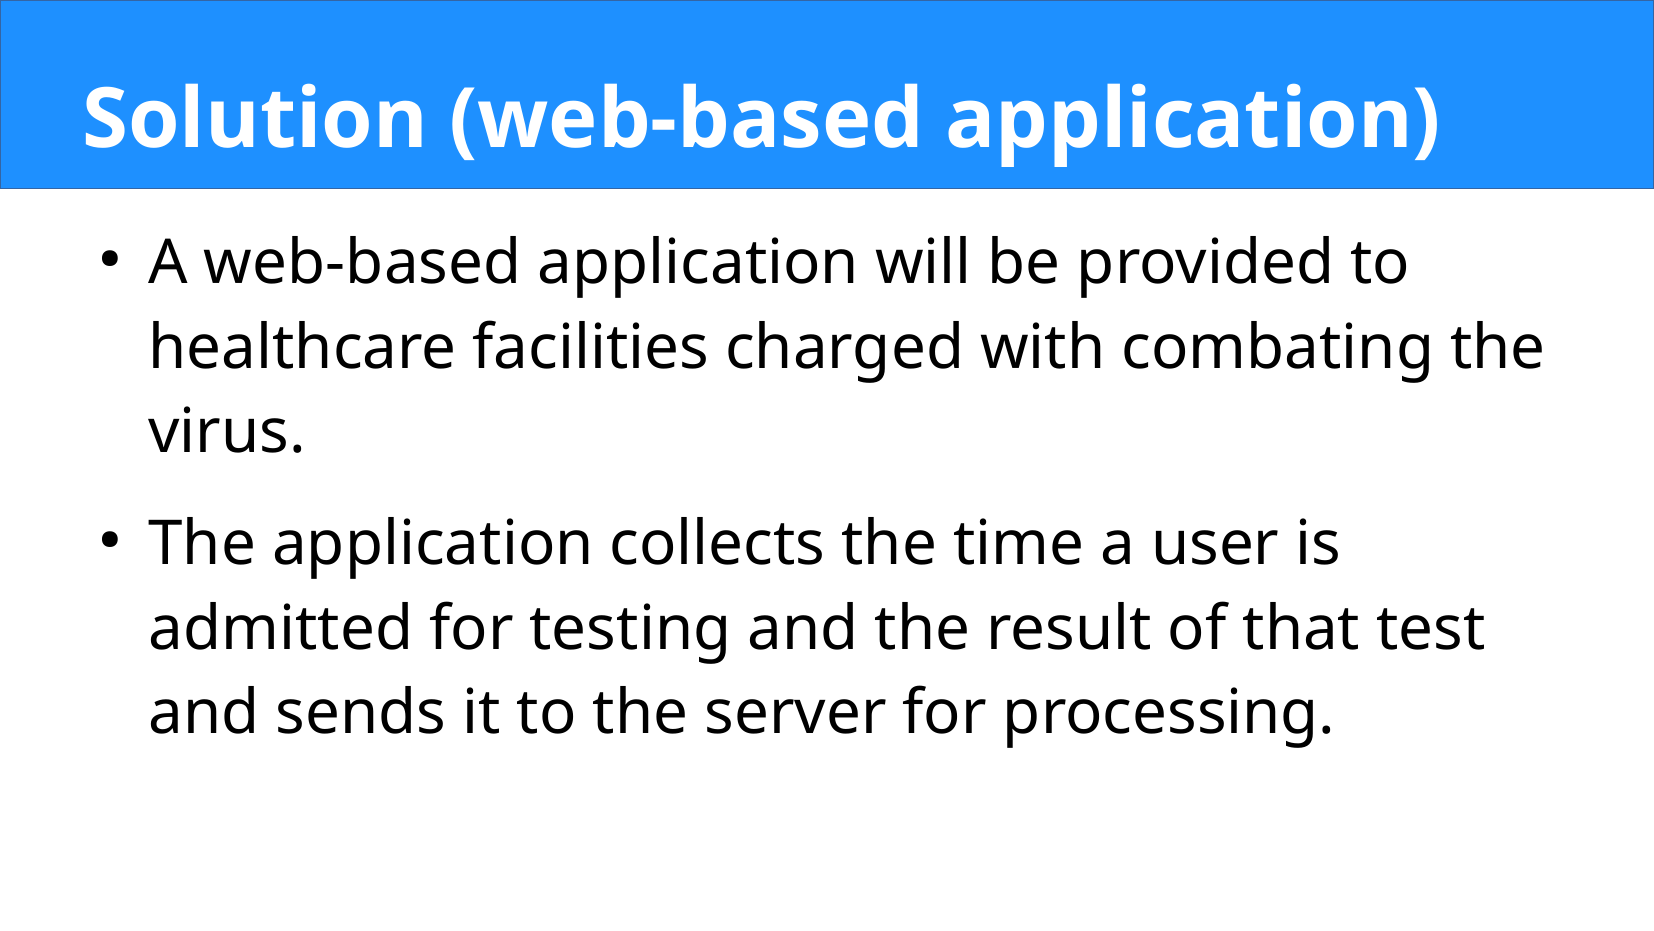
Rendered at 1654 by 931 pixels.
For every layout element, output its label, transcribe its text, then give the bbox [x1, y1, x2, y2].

text_box [0, 0, 1654, 189]
list A web-based application will be provided to healthcare facilities charged with combating the virus. The application collects the time a user is admitted for testing and the result of that test and sends it to the server for processing. [82, 217, 1571, 758]
title Solution (web-based application) [82, 37, 1571, 193]
